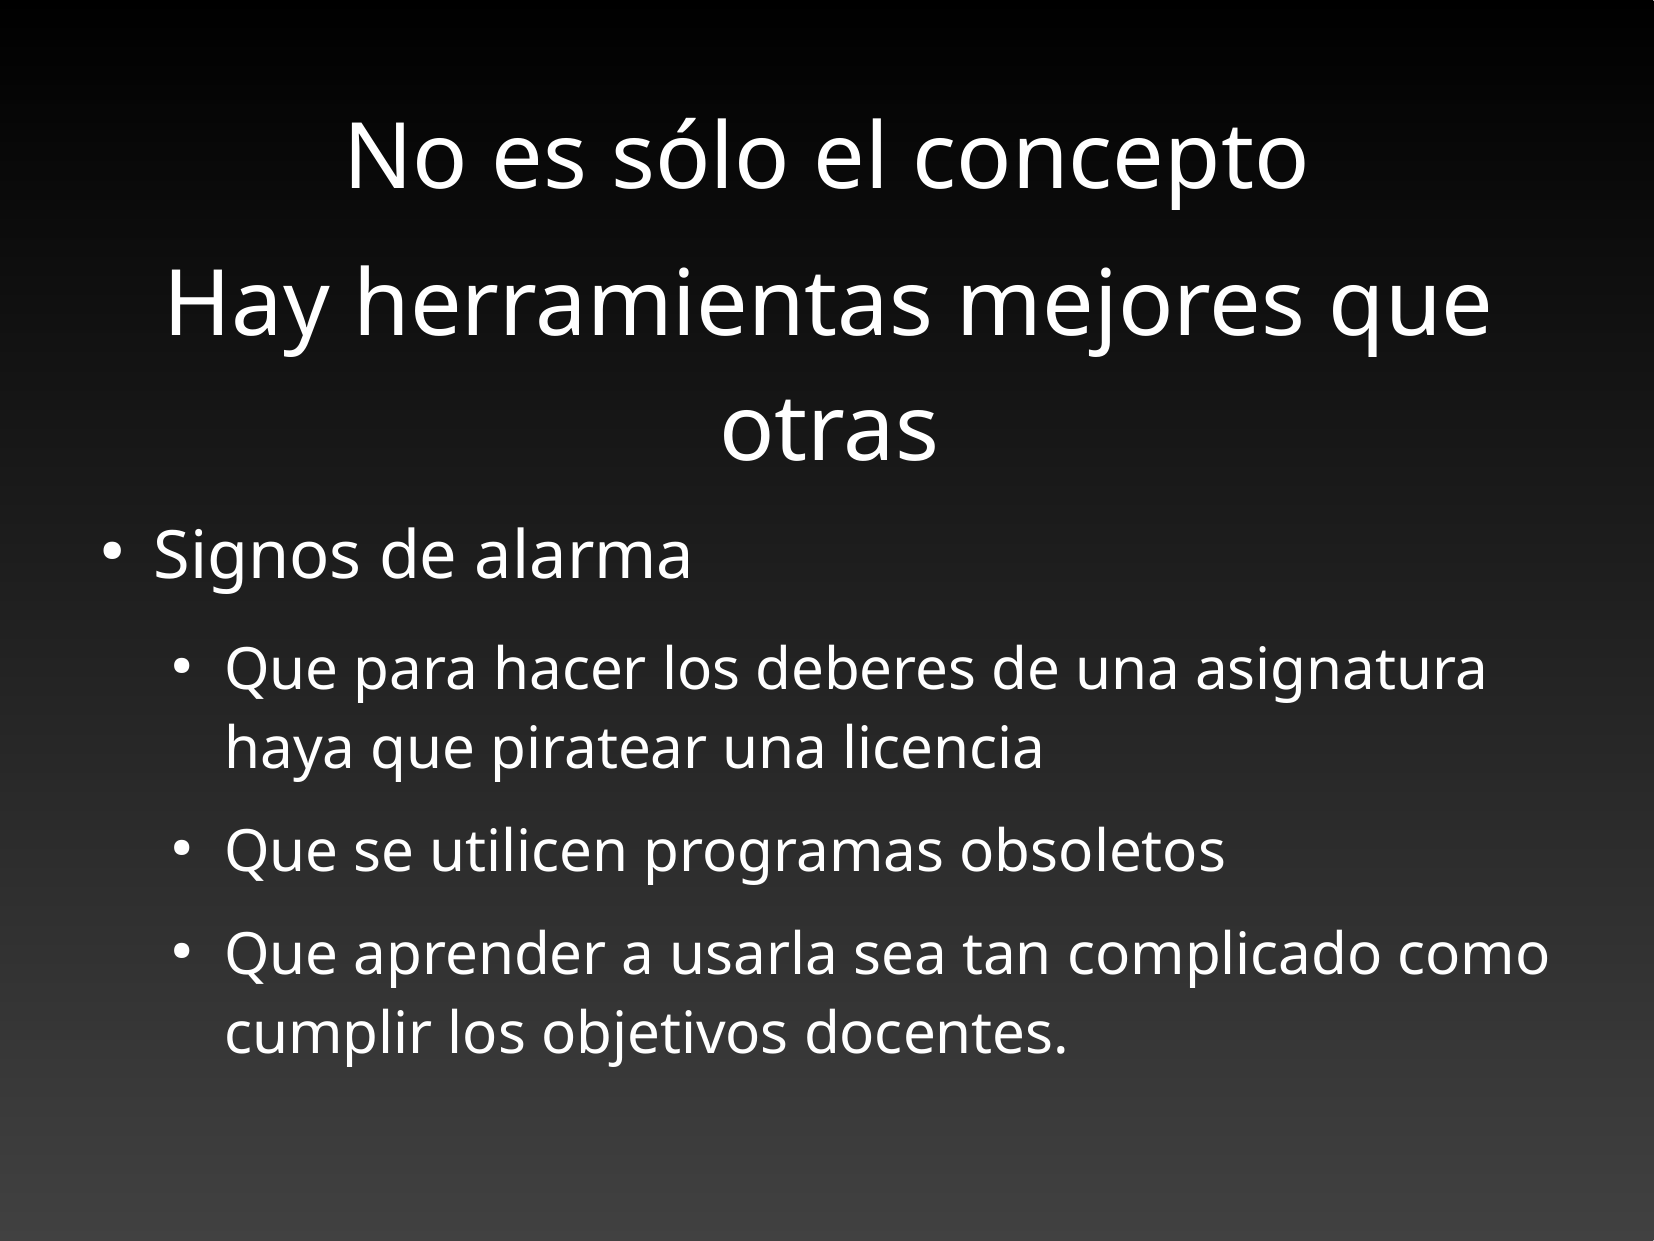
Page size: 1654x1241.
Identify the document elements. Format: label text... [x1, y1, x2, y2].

title Hay herramientas mejores que otras [85, 266, 1574, 460]
title No es sólo el concepto [82, 56, 1571, 250]
list Signos de alarma Que para hacer los deberes de una asignatura haya que piratear una licencia Que se utilicen programas obsoletos Que aprender a usarla sea tan complicado como cumplir los objetivos docentes. [82, 507, 1571, 1109]
